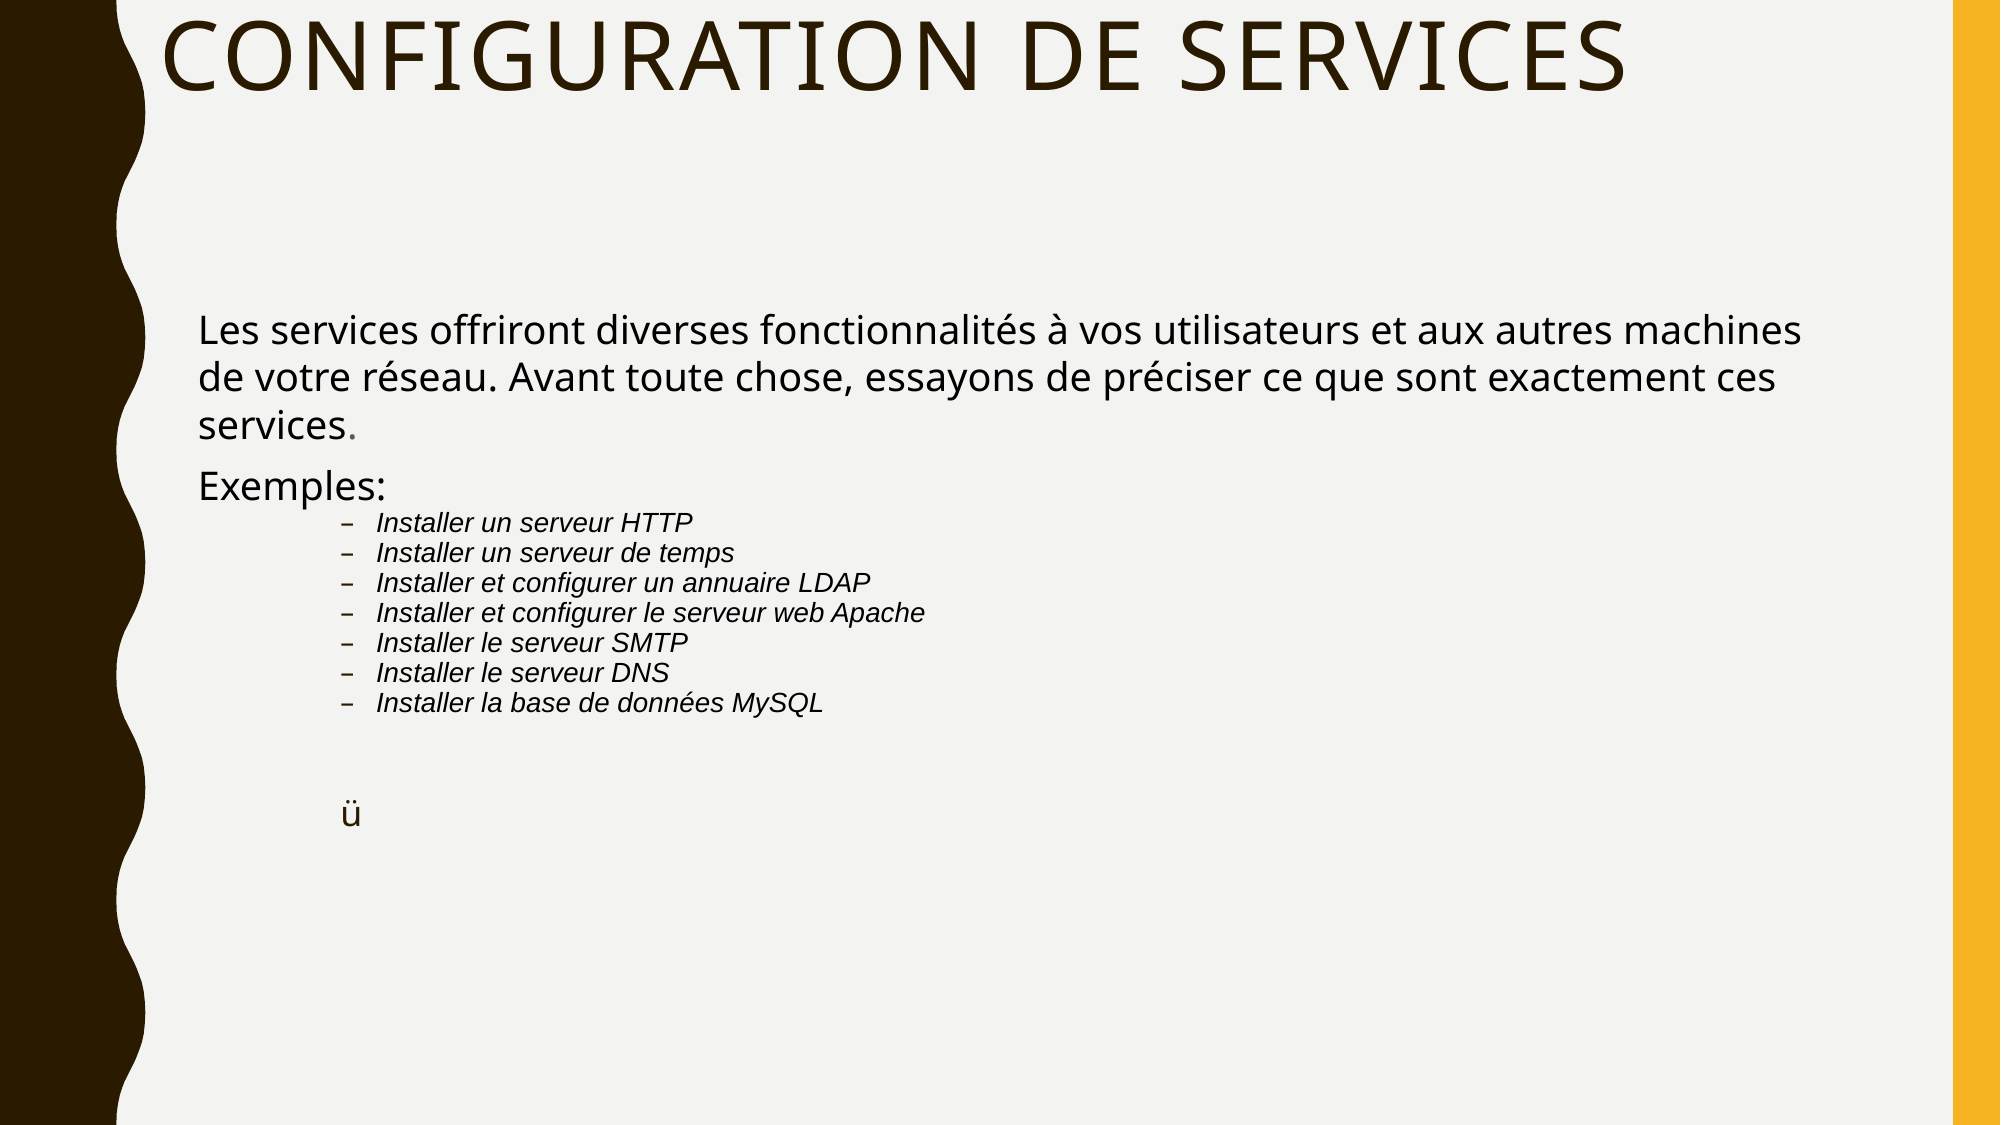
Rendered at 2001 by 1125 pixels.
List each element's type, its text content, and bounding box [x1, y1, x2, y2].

title CONFIGURATION DE SERVICES [144, 0, 1815, 123]
list Les services offriront diverses fonctionnalités à vos utilisateurs et aux autres machines de votre réseau. Avant toute chose, essayons de préciser ce que sont exactement ces services. Exemples: Installer un serveur HTTP Installer un serveur de temps Installer et configurer un annuaire LDAP Installer et configurer le serveur web Apache Installer le serveur SMTP Installer le serveur DNS Installer la base de données MySQL [183, 297, 1853, 729]
